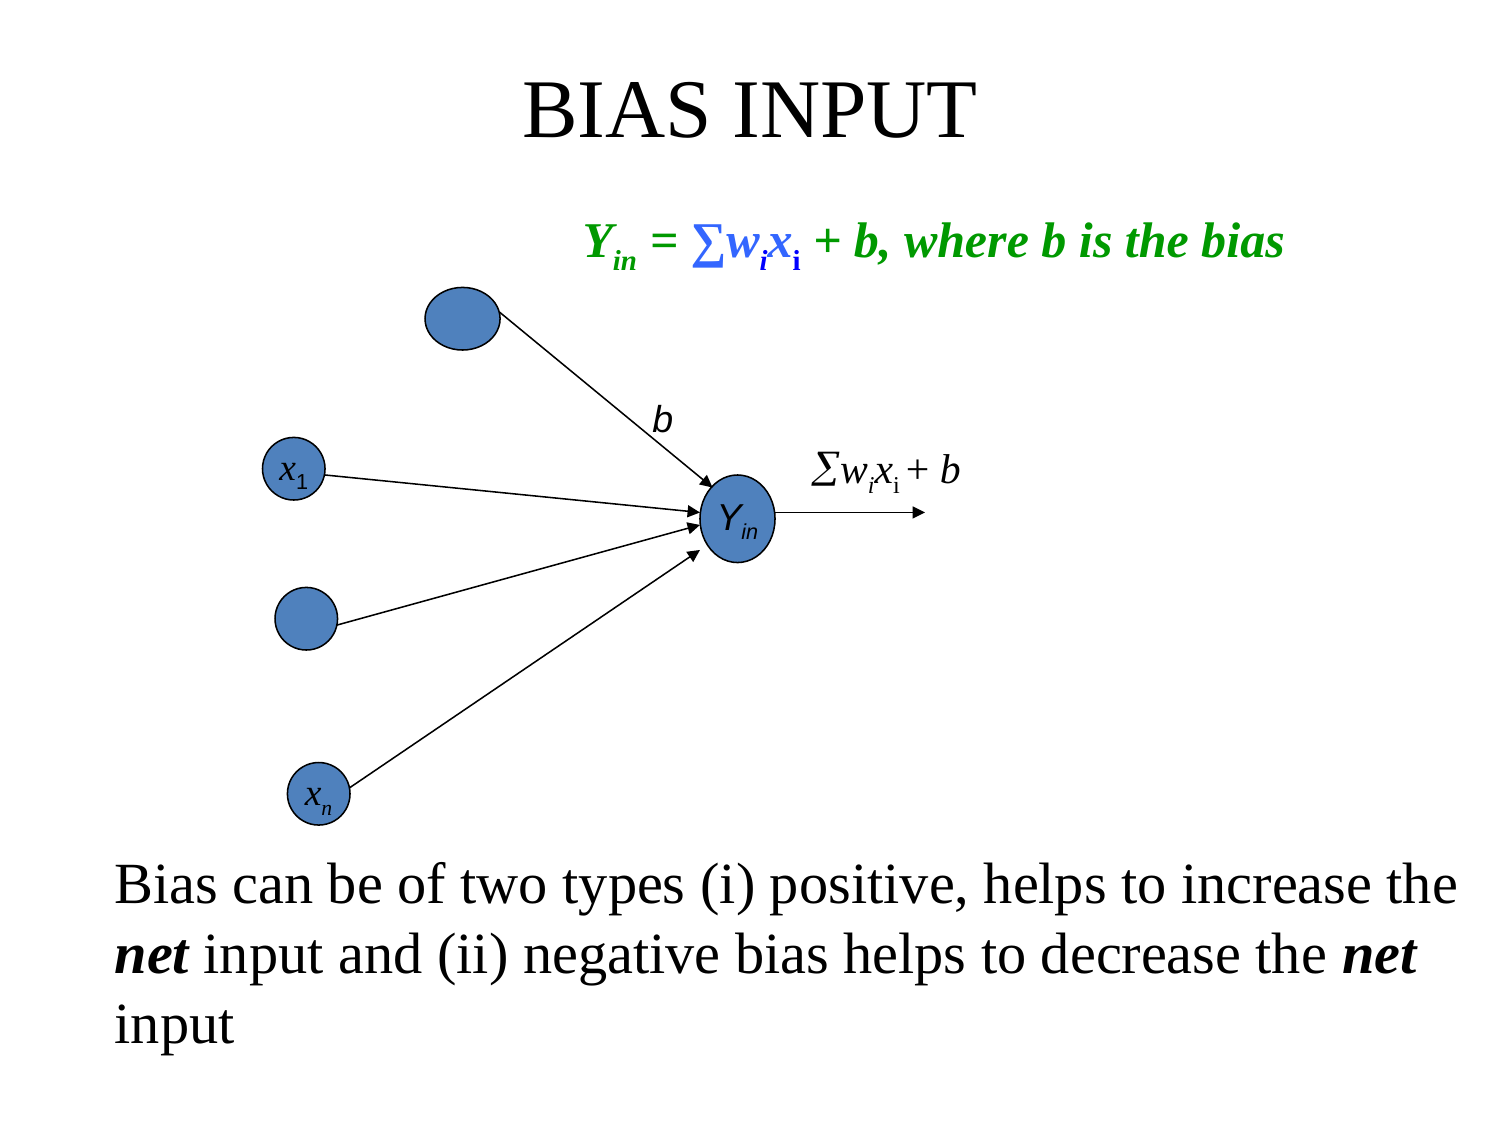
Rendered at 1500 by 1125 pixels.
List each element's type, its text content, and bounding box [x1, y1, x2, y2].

text_box b [637, 387, 701, 448]
text_box Yin = ∑wixi + b, where b is the bias [567, 200, 1300, 284]
text_box [425, 287, 501, 351]
text_box xn [287, 762, 351, 826]
list [75, 262, 1426, 1005]
title BIAS INPUT [75, 45, 1426, 163]
text_box Bias can be of two types (i) positive, helps to increase the net input and (ii) negative bias helps to decrease the net input [99, 837, 1476, 1063]
text_box wixi + b [796, 433, 1072, 507]
text_box Yin [699, 474, 776, 563]
text_box x1 [262, 437, 326, 501]
text_box [275, 587, 338, 651]
